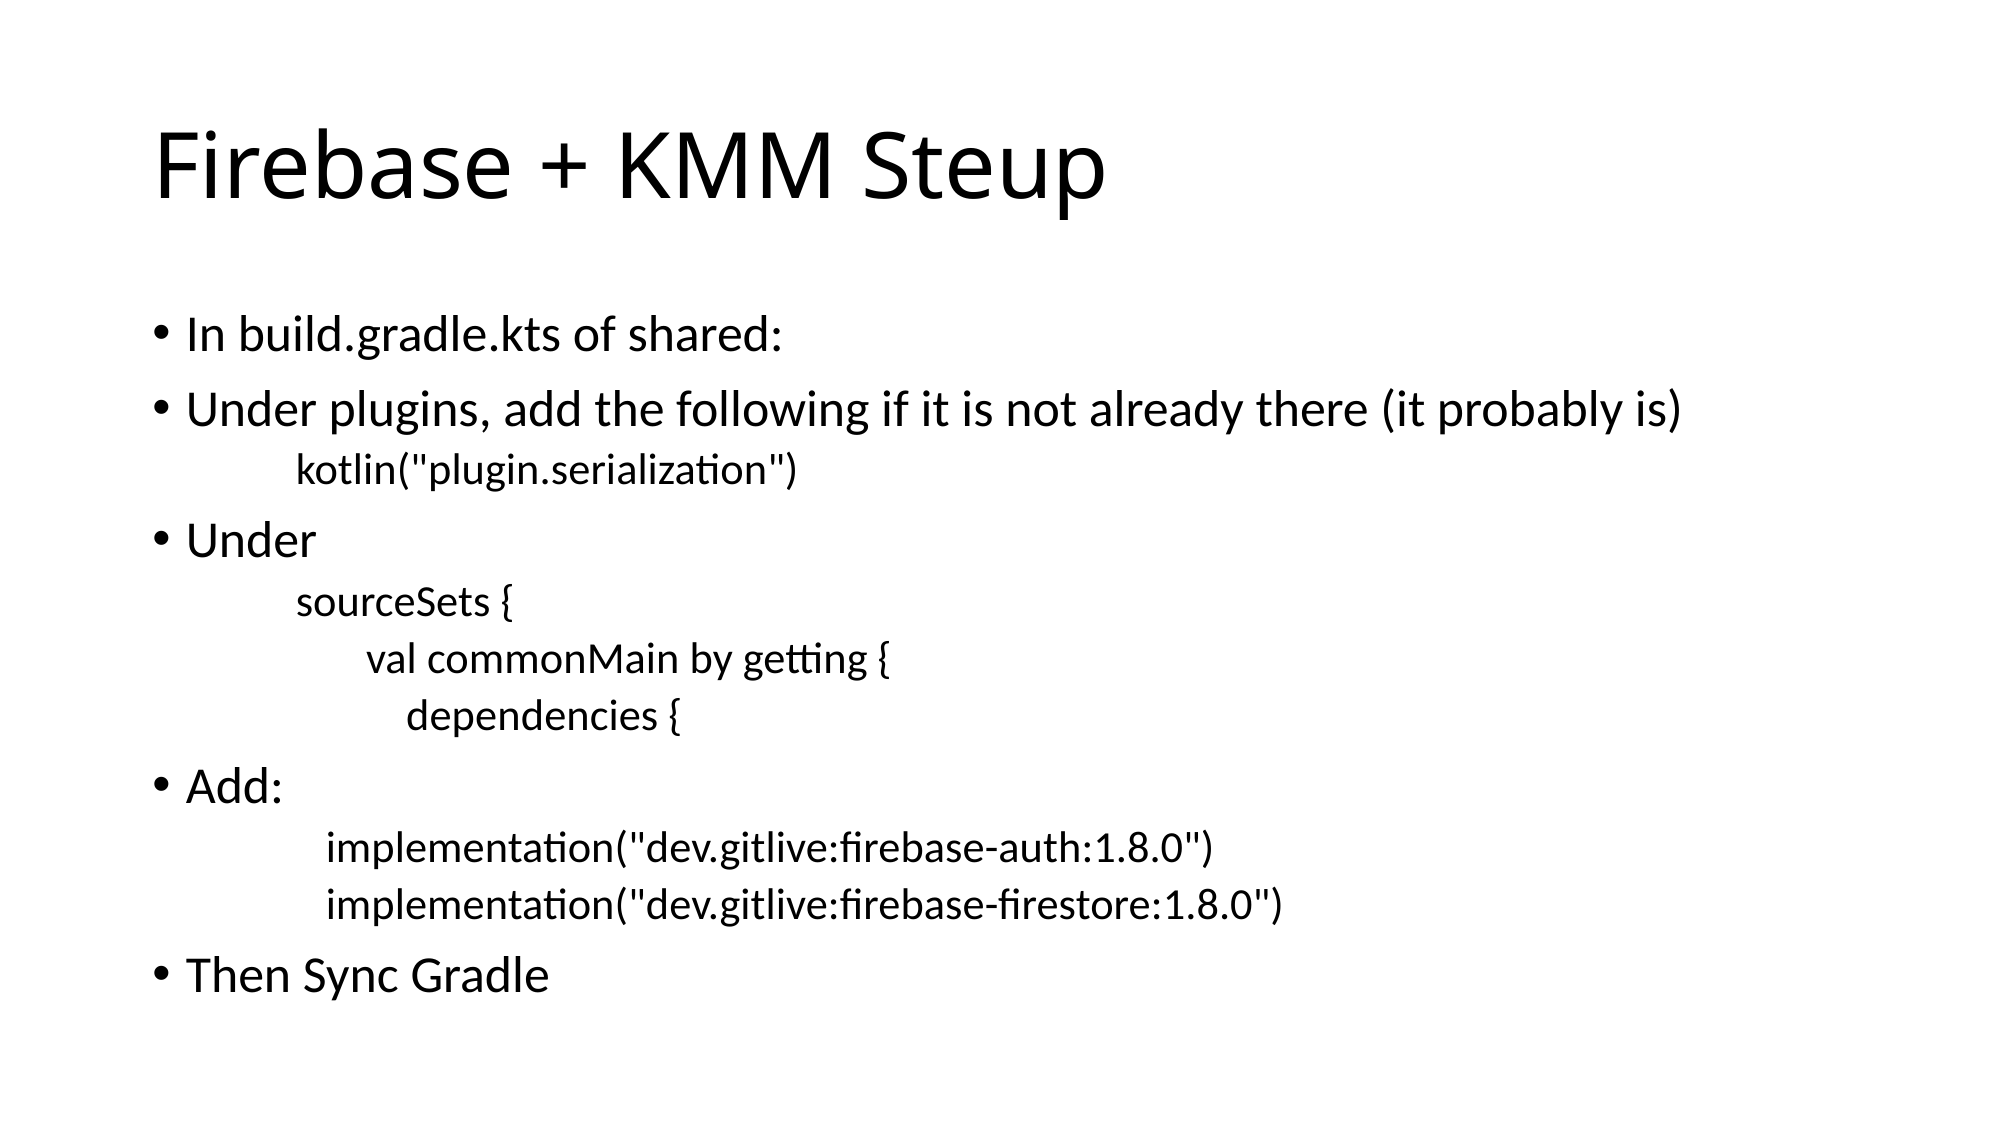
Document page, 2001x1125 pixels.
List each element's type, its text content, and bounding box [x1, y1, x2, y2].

list In build.gradle.kts of shared: Under plugins, add the following if it is not already there (it probably is) kotlin("plugin.serialization") Under sourceSets { val commonMain by getting { dependencies { Add: implementation("dev.gitlive:firebase-auth:1.8.0") implementation("dev.gitlive:firebase-firestore:1.8.0") Then Sync Gradle [137, 299, 1863, 1014]
title Firebase + KMM Steup [137, 59, 1863, 278]
